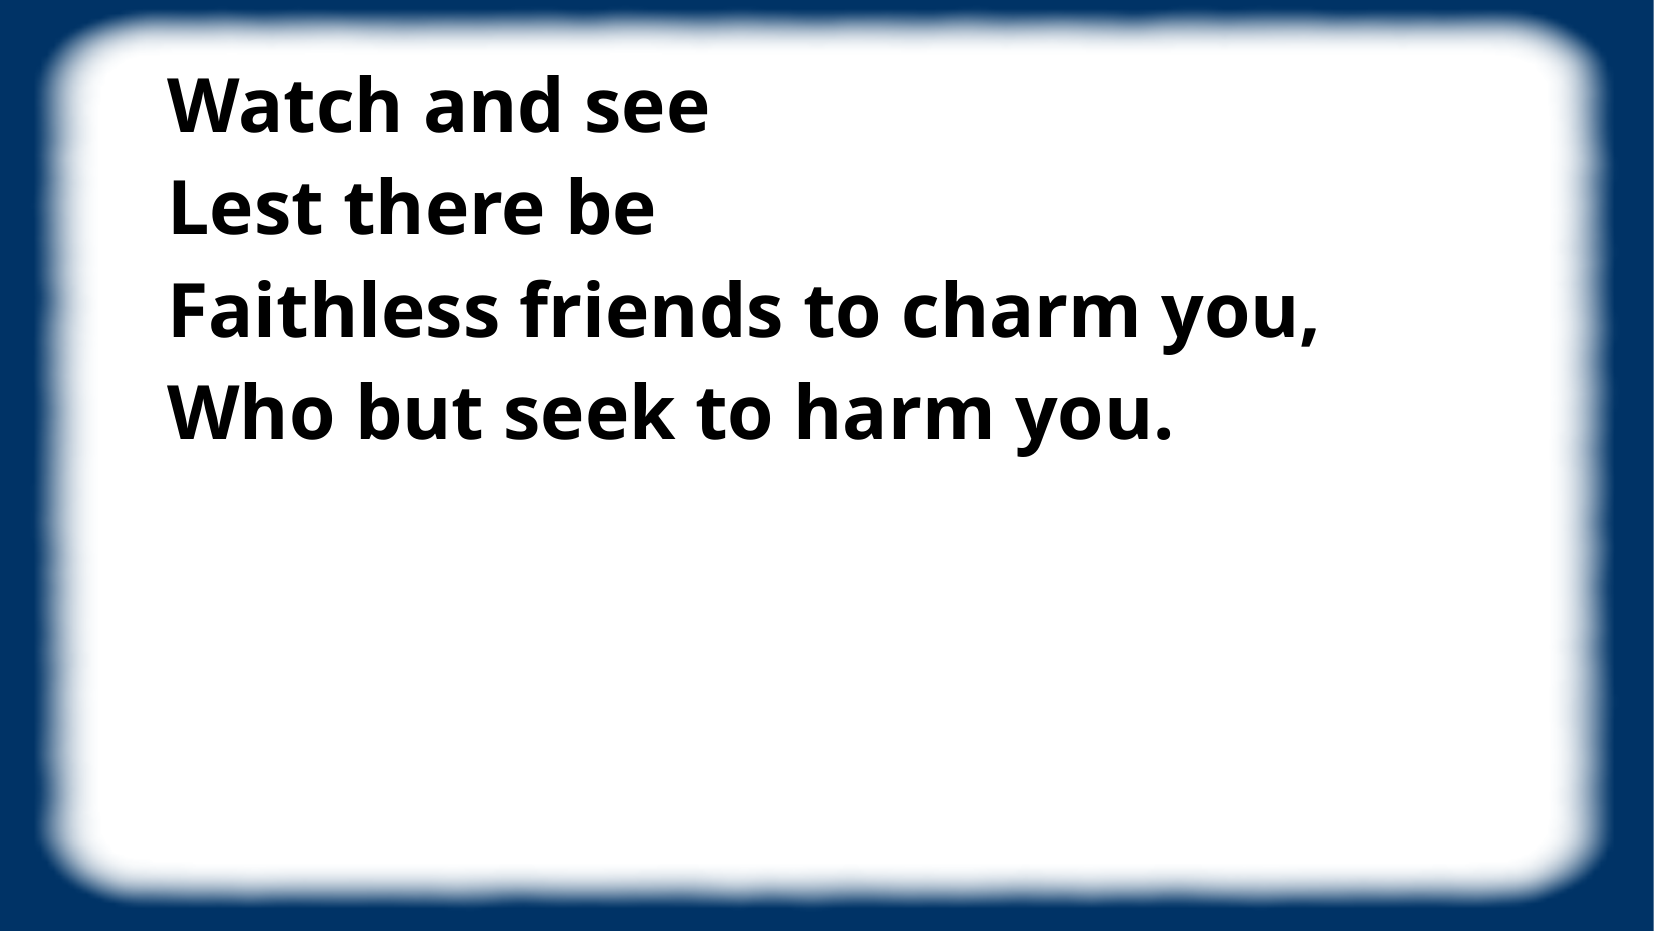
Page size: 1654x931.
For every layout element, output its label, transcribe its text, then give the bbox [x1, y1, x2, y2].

picture [0, 0, 1654, 931]
text_box Watch and see Lest there be Faithless friends to charm you, Who but seek to harm you. [75, 45, 1591, 460]
